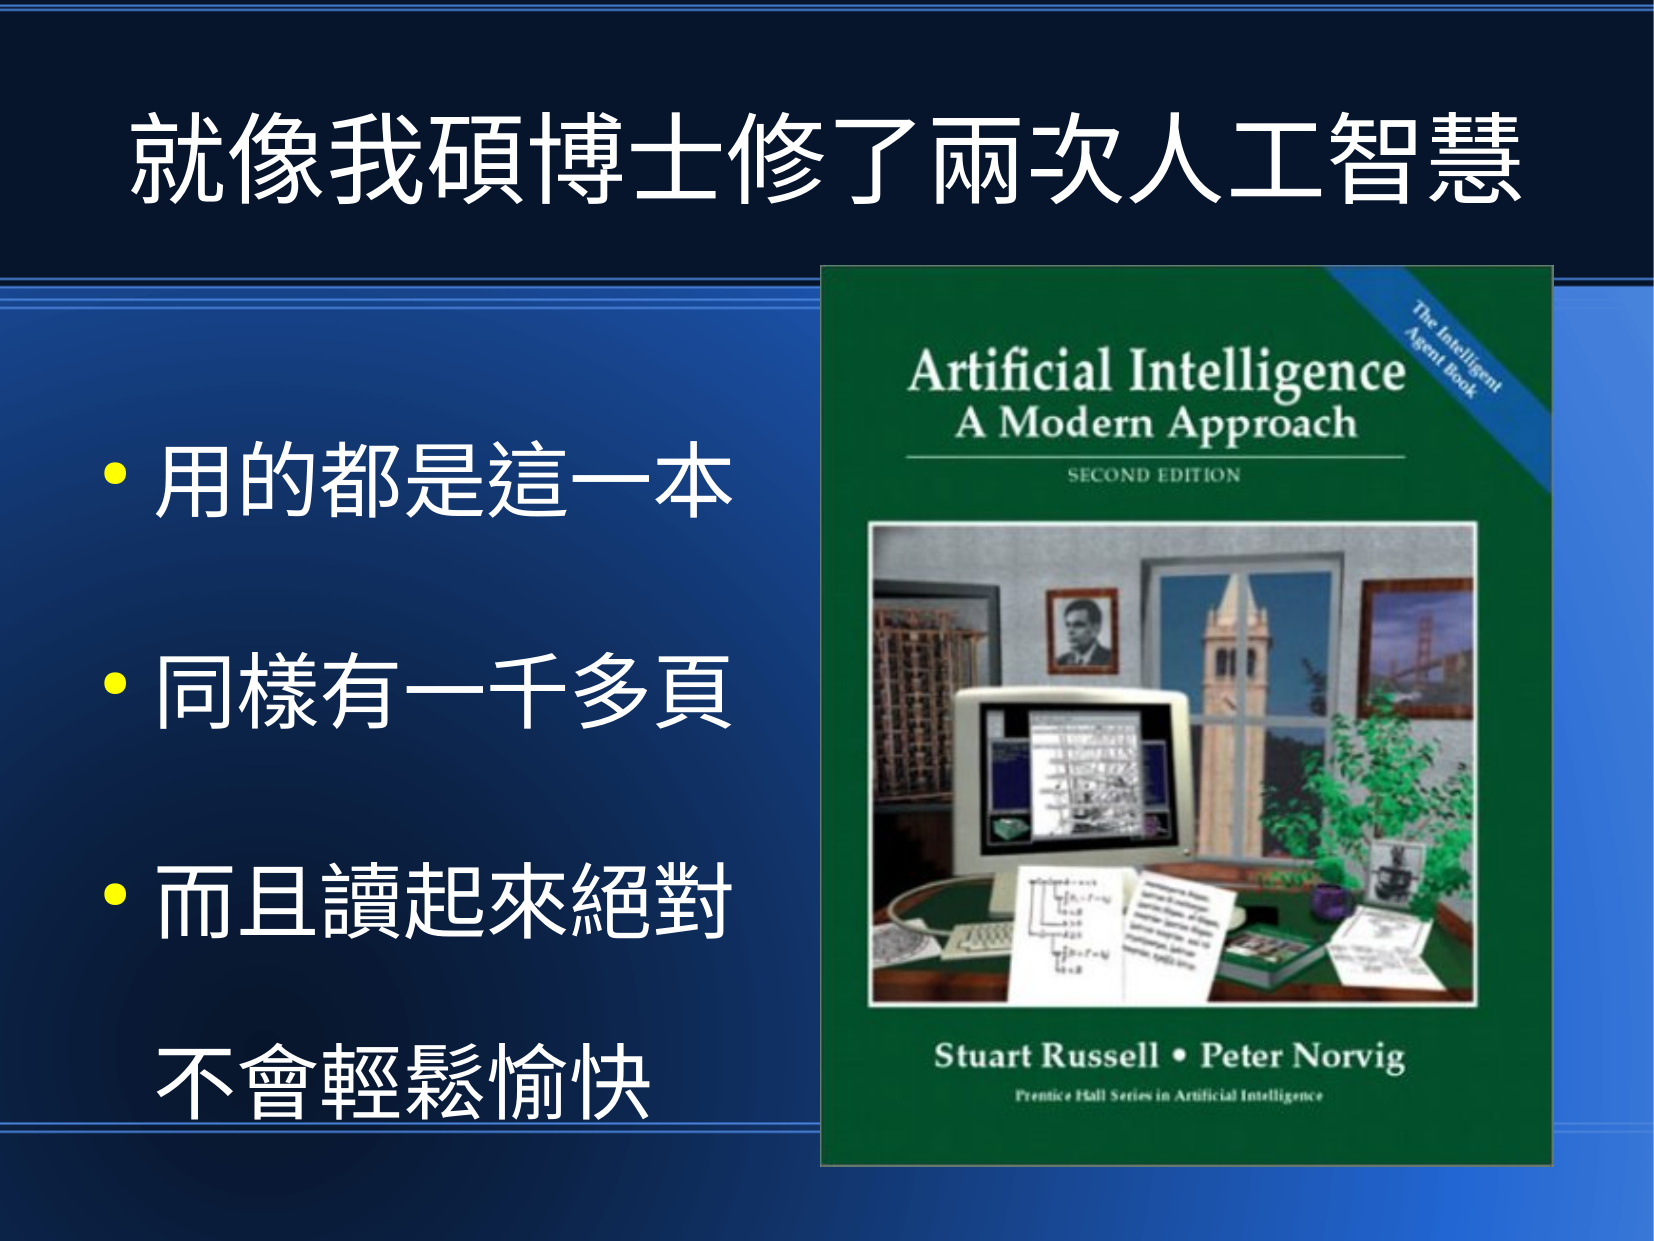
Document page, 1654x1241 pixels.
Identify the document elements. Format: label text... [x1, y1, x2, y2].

list 用的都是這一本 同樣有一千多頁 而且讀起來絕對 不會輕鬆愉快 [82, 355, 1571, 1241]
title 就像我碩博士修了兩次人工智慧 [82, 49, 1571, 257]
picture [0, 0, 1654, 1241]
